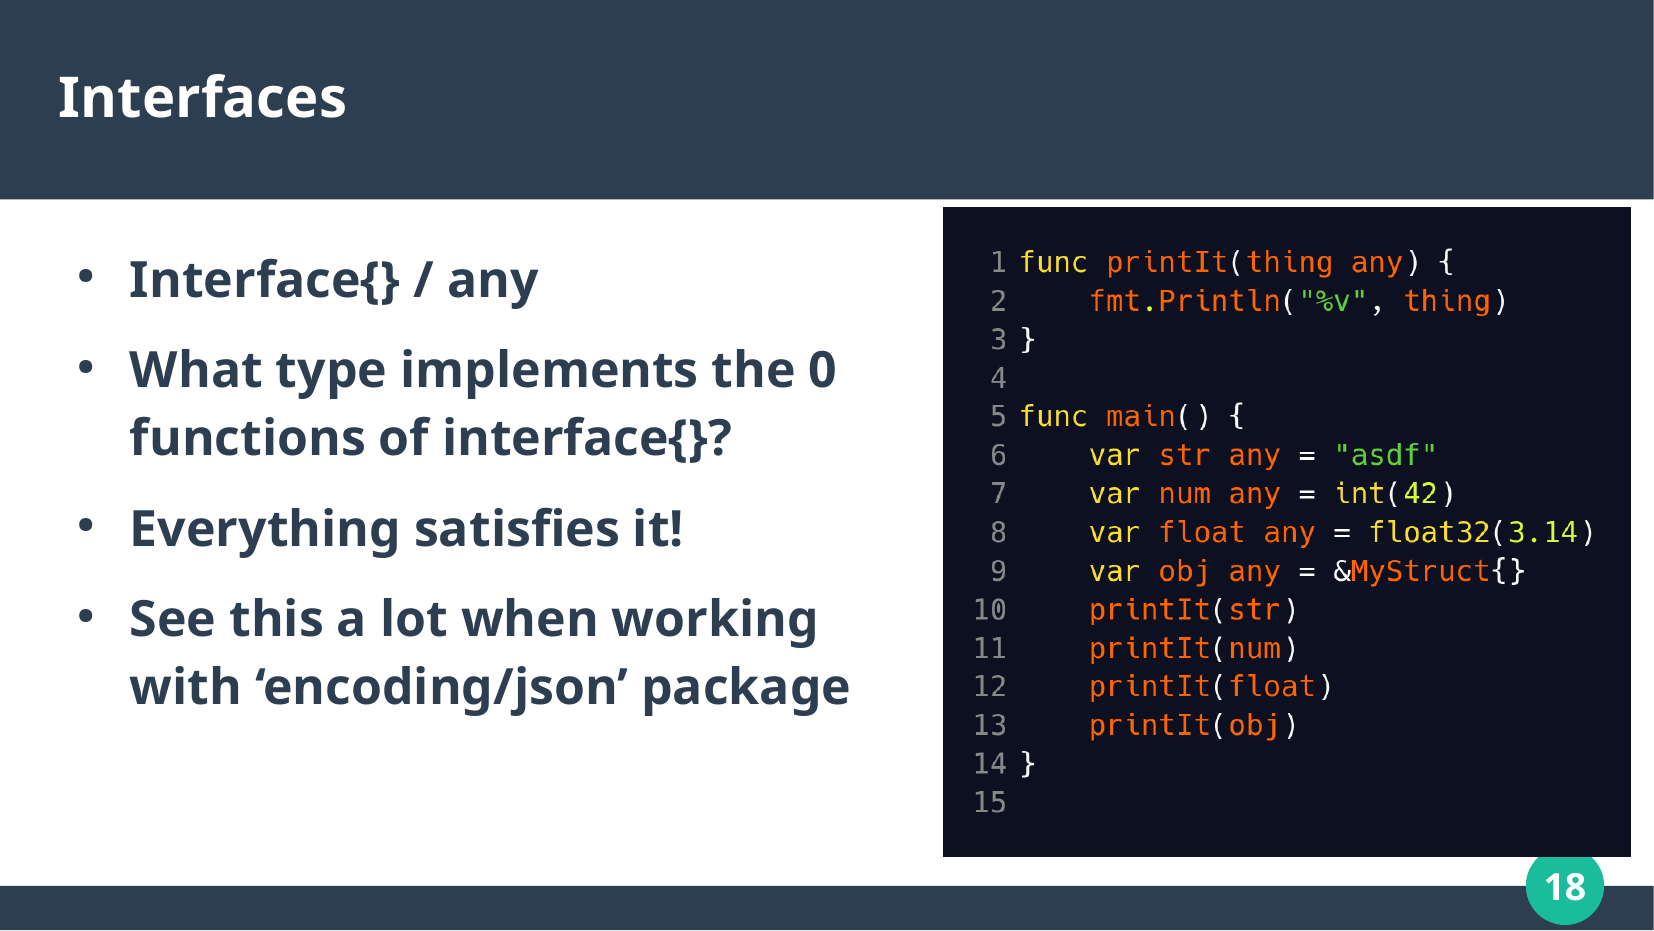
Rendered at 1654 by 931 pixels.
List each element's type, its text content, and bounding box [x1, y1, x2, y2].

picture [942, 207, 1631, 857]
list Interface{} / any What type implements the 0 functions of interface{}? Everything satisfies it! See this a lot when working with ‘encoding/json’ package [59, 243, 863, 863]
title Interfaces [59, 37, 1595, 155]
